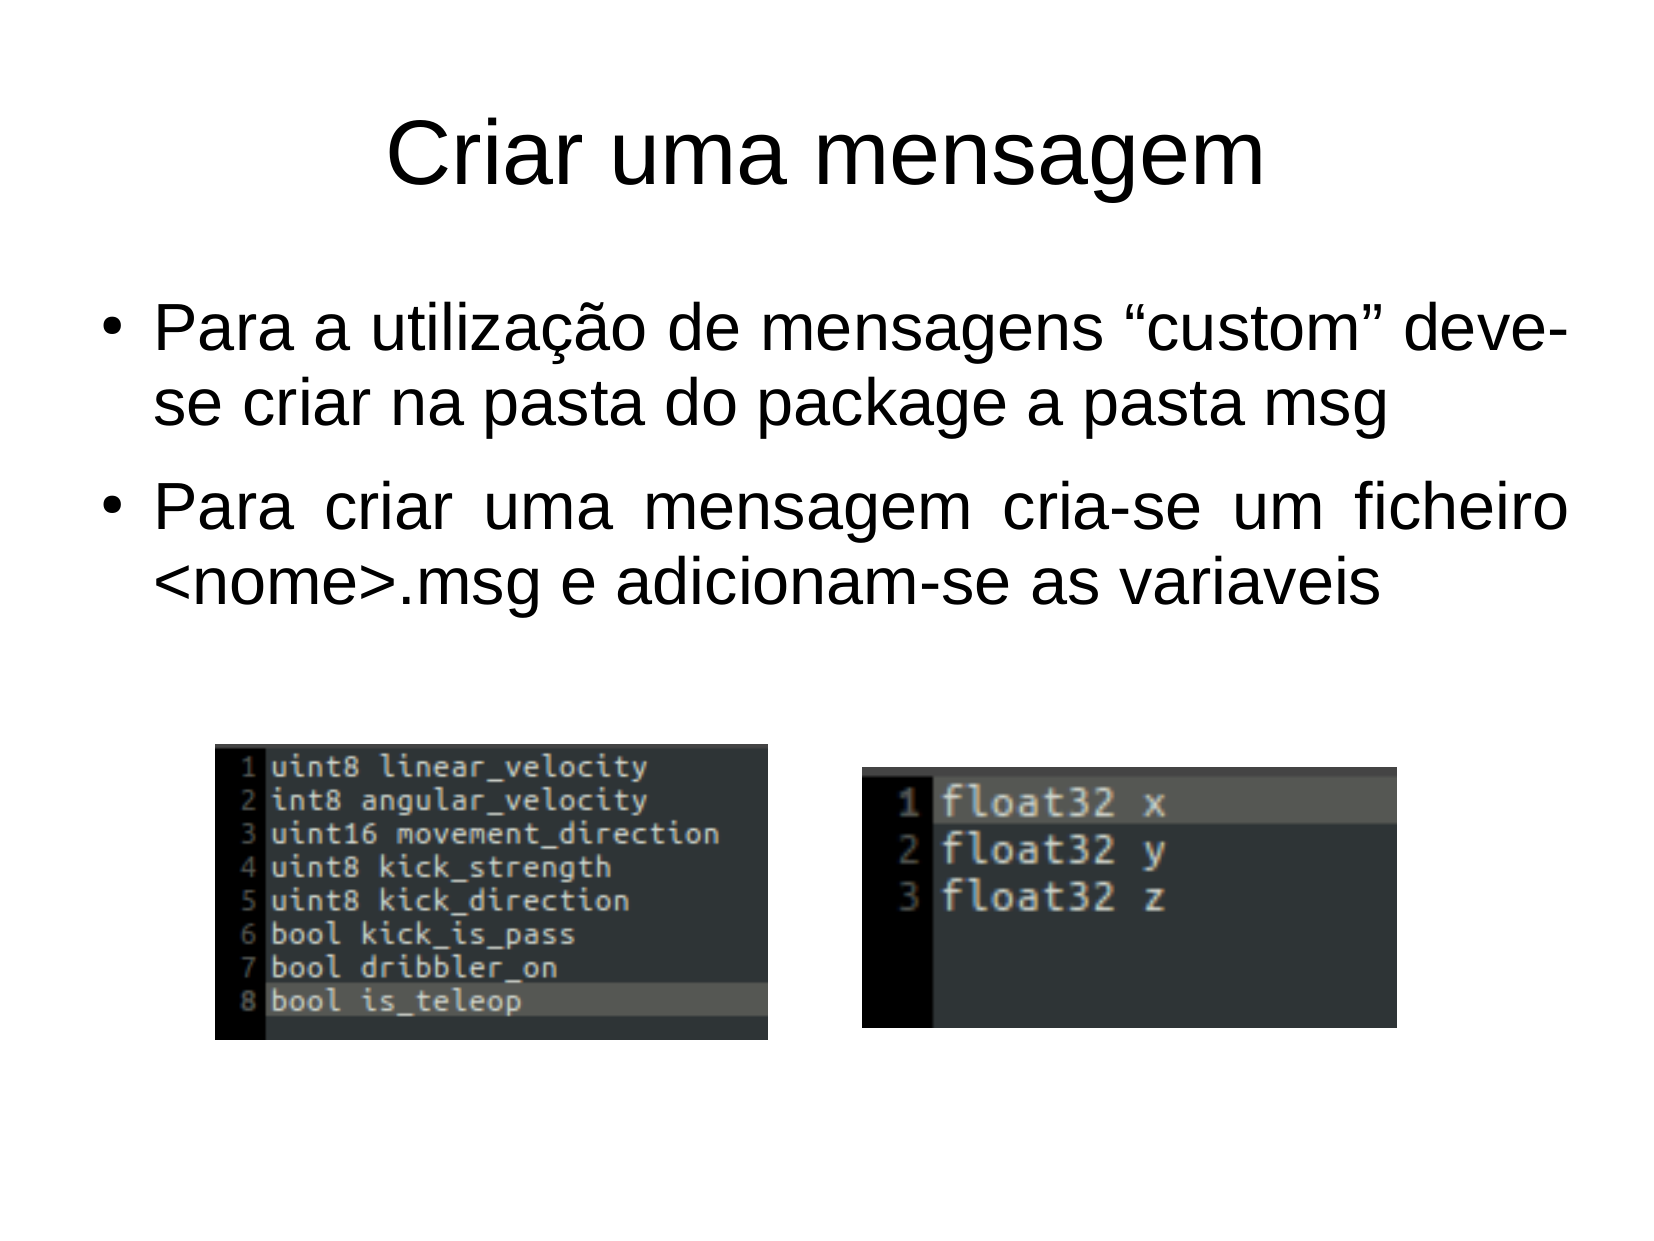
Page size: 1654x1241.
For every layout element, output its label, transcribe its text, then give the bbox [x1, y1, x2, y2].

picture [862, 767, 1397, 1028]
title Criar uma mensagem [82, 49, 1571, 257]
picture [215, 744, 768, 1040]
list Para a utilização de mensagens “custom” deve-se criar na pasta do package a pasta msg Para criar uma mensagem cria-se um ficheiro <nome>.msg e adicionam-se as variaveis [82, 290, 1571, 1010]
